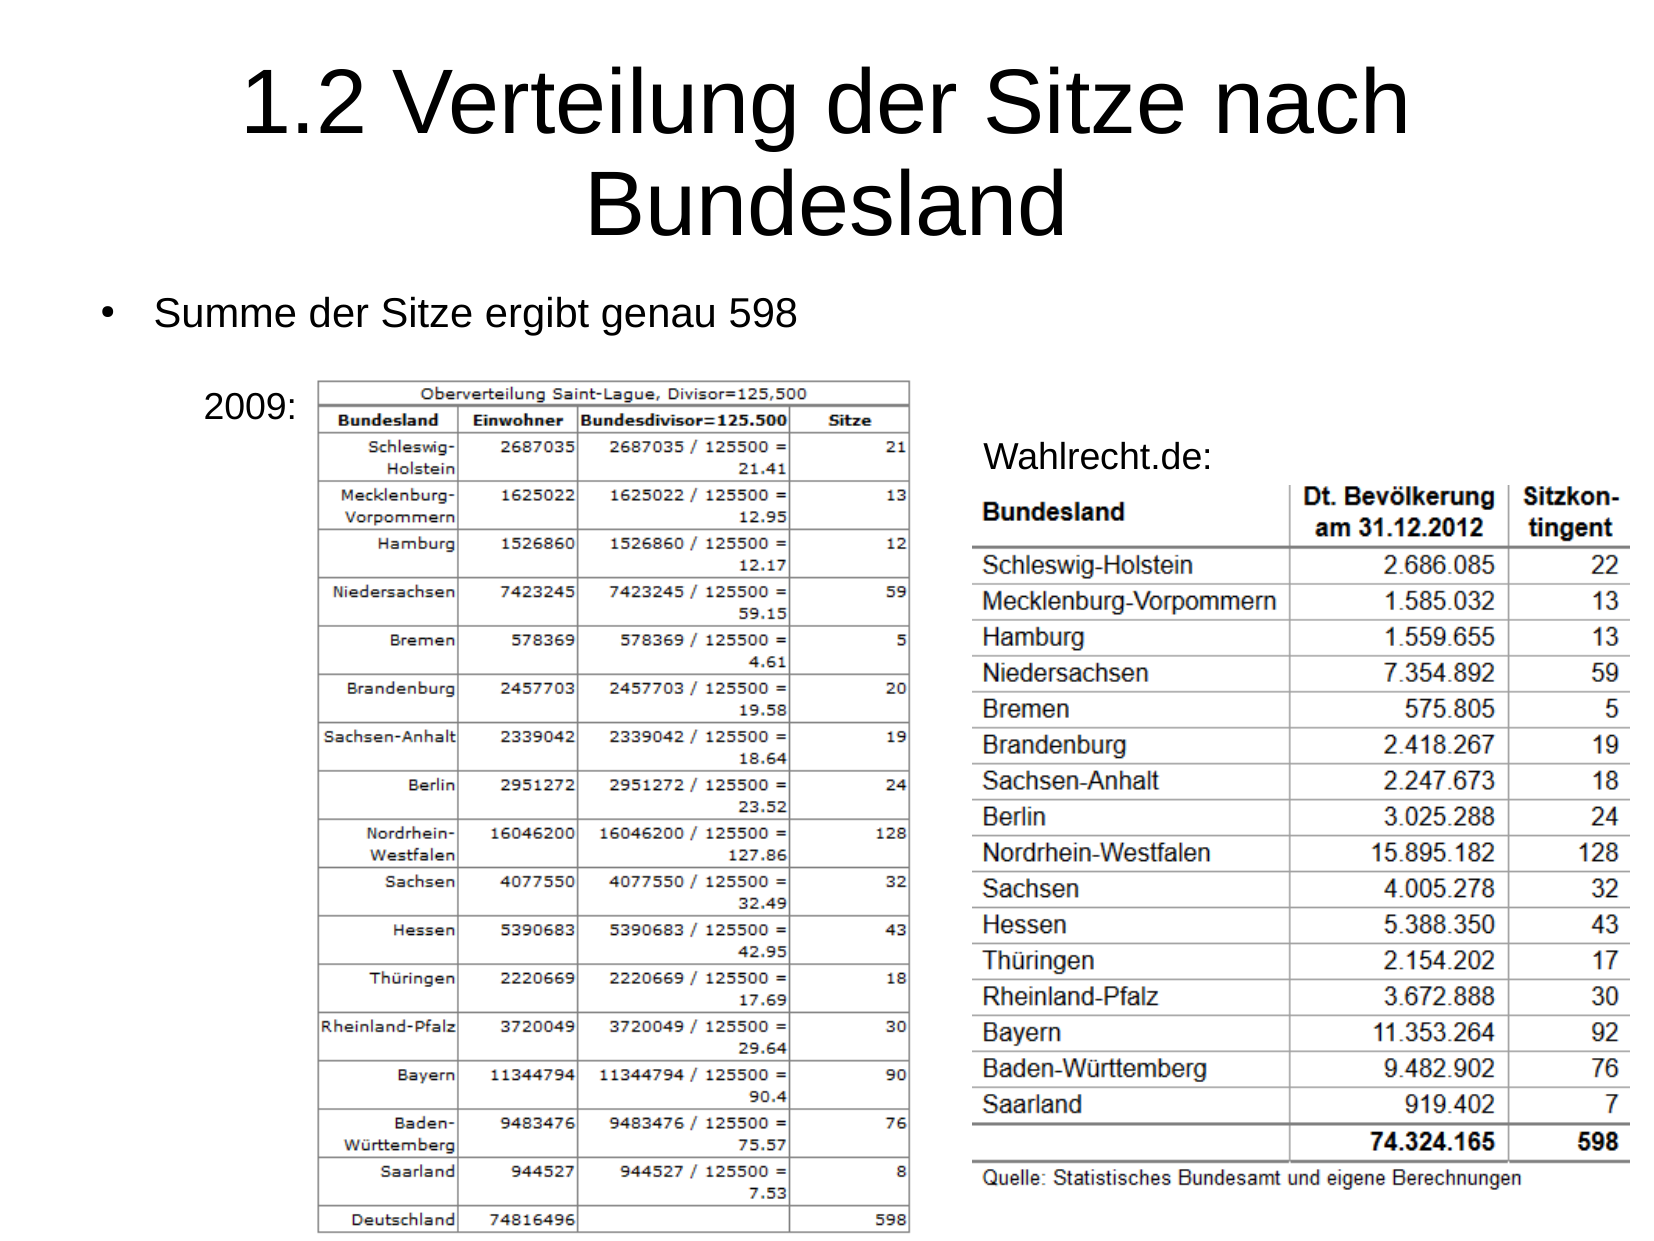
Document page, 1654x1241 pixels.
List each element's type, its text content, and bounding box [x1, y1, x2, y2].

picture [307, 373, 921, 1241]
list Summe der Sitze ergibt genau 598 [82, 290, 851, 1010]
text_box 2009: [188, 377, 378, 435]
title 1.2 Verteilung der Sitze nach Bundesland [82, 49, 1571, 257]
text_box Wahlrecht.de: [968, 428, 1430, 486]
picture [972, 485, 1630, 1193]
